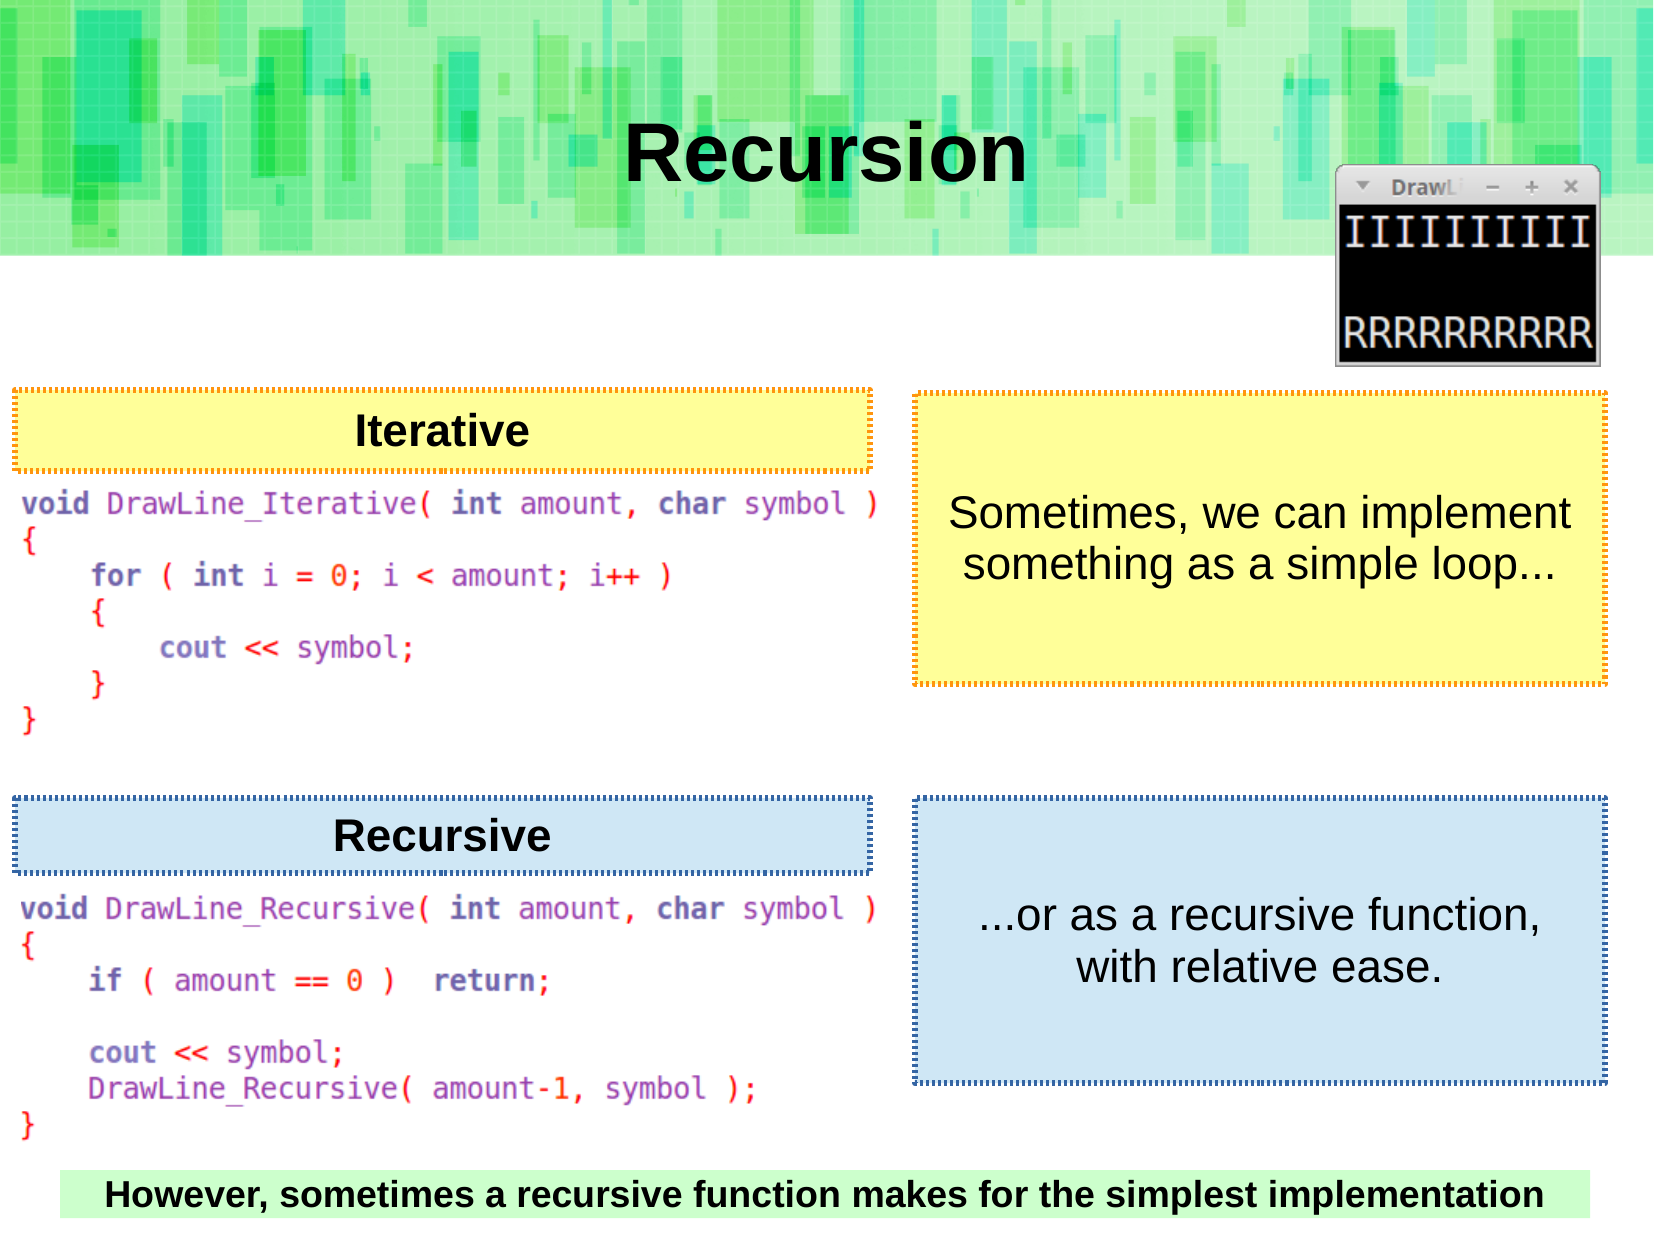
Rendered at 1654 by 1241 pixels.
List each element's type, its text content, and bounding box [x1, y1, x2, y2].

picture [0, 0, 1654, 1241]
text_box Recursive [15, 798, 871, 874]
text_box Sometimes, we can implement something as a simple loop... [915, 393, 1606, 685]
title Recursion [82, 49, 1571, 257]
text_box Iterative [15, 390, 871, 472]
text_box ...or as a recursive function, with relative ease. [915, 798, 1606, 1084]
text_box However, sometimes a recursive function makes for the simplest implementation [60, 1170, 1591, 1219]
